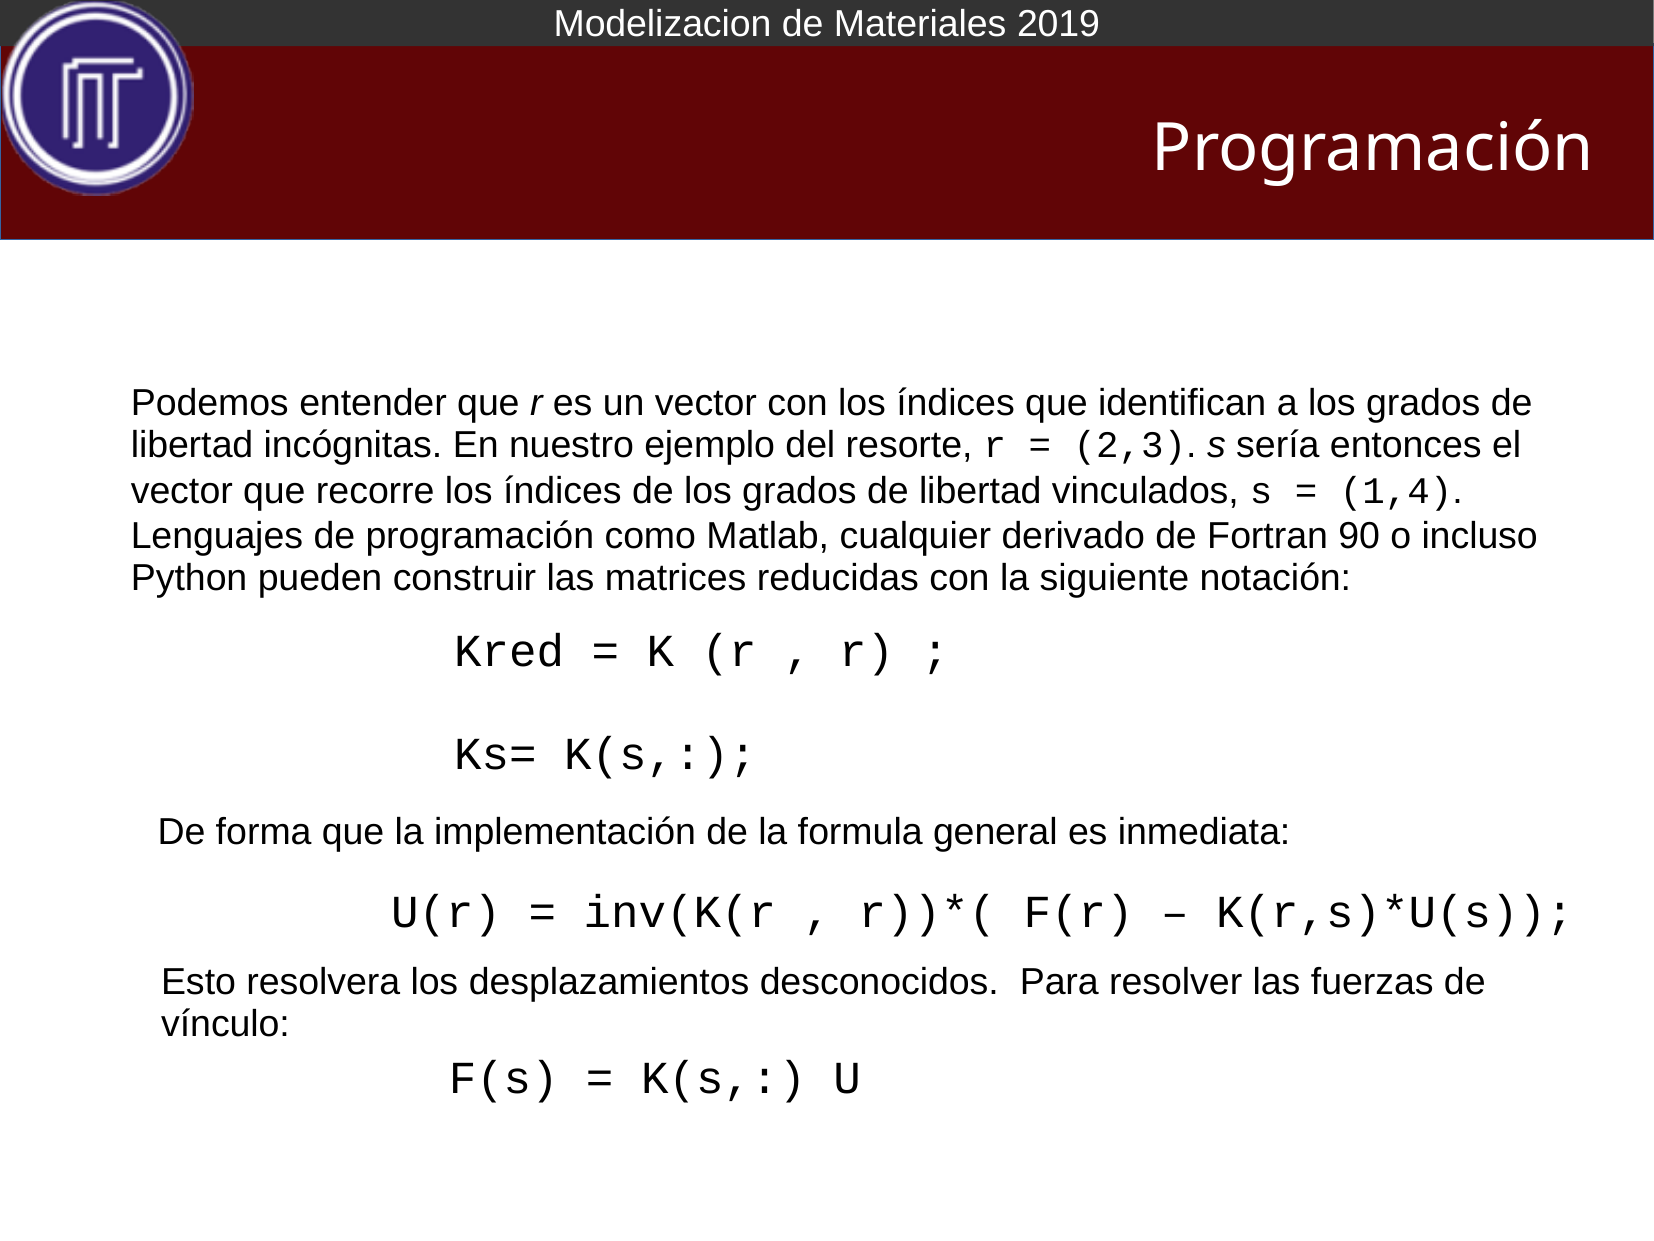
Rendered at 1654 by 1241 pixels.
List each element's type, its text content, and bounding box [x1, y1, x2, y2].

picture [0, 0, 194, 196]
text_box Podemos entender que r es un vector con los índices que identifican a los grados de libertad incógnitas. En nuestro ejemplo del resorte, r = (2,3). s sería entonces el vector que recorre los índices de los grados de libertad vinculados, s = (1,4). Lenguajes de programación como Matlab, cualquier derivado de Fortran 90 o incluso Python pueden construir las matrices reducidas con la siguiente notación: [115, 374, 1635, 606]
text_box U(r) = inv(K(r , r))*( F(r) – K(r,s)*U(s)); [376, 882, 1629, 954]
title Programación [41, 70, 1654, 218]
text_box F(s) = K(s,:) U [434, 1047, 1629, 1115]
text_box Esto resolvera los desplazamientos desconocidos. Para resolver las fuerzas de vínculo: [146, 953, 1571, 1053]
text_box De forma que la implementación de la formula general es inmediata: [142, 803, 1568, 860]
text_box Kred = K (r , r) ; Ks= K(s,:); [439, 620, 990, 792]
